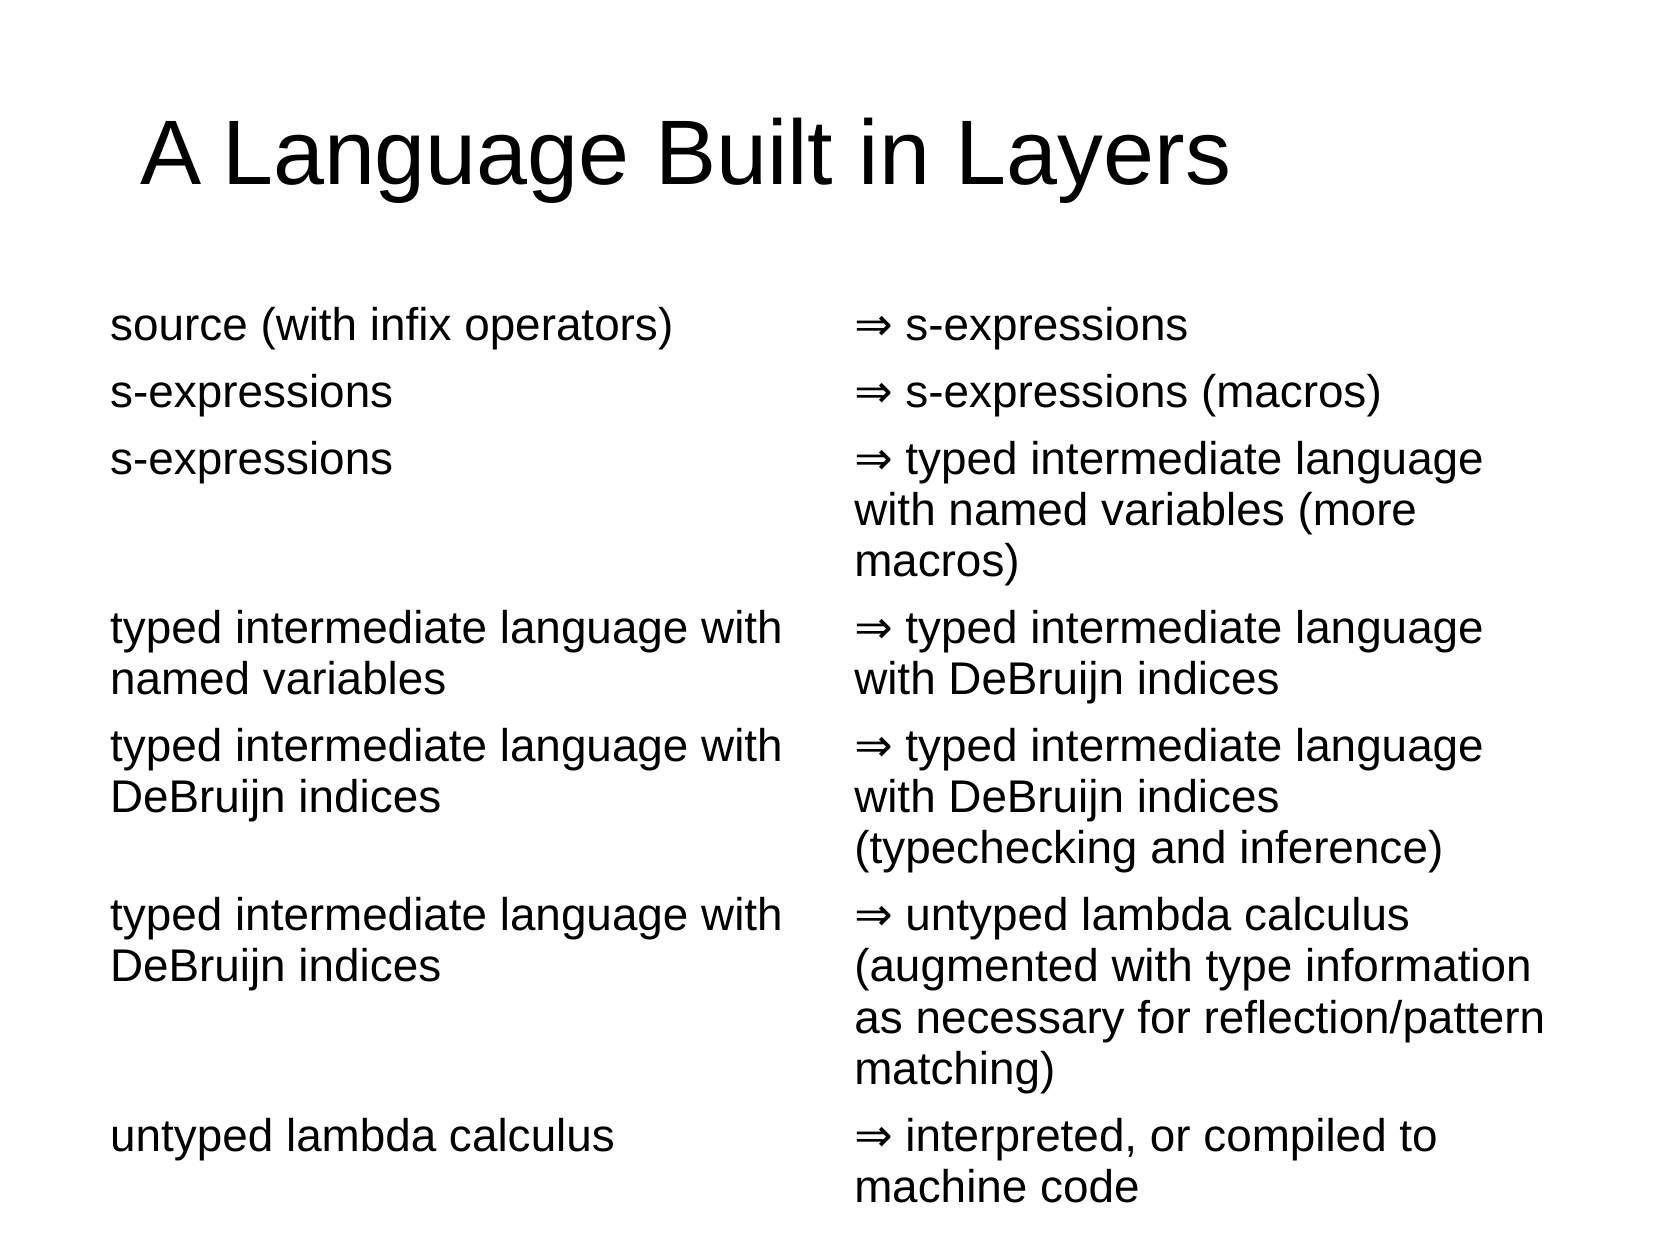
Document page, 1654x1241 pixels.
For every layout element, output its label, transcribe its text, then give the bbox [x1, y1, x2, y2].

table_cell typed intermediate language with DeBruijn indices [96, 882, 839, 1102]
table_cell s-expressions [96, 359, 839, 425]
table_cell ⇒ s-expressions (macros) [840, 359, 1584, 425]
table_cell typed intermediate language with DeBruijn indices [96, 713, 839, 881]
table_header source (with infix operators) [96, 293, 839, 358]
title A Language Built in Layers [82, 49, 1291, 257]
table_cell ⇒ typed intermediate language with named variables (more macros) [840, 426, 1584, 594]
table_cell untyped lambda calculus [96, 1103, 839, 1220]
table_cell ⇒ interpreted, or compiled to machine code [840, 1103, 1584, 1220]
table_cell s-expressions [96, 426, 839, 594]
table_header ⇒ s-expressions [840, 293, 1584, 358]
table_cell ⇒ untyped lambda calculus (augmented with type information as necessary for reflection/pattern matching) [840, 882, 1584, 1102]
table_cell typed intermediate language with named variables [96, 595, 839, 712]
table_cell ⇒ typed intermediate language with DeBruijn indices (typechecking and inference) [840, 713, 1584, 881]
table_cell ⇒ typed intermediate language with DeBruijn indices [840, 595, 1584, 712]
